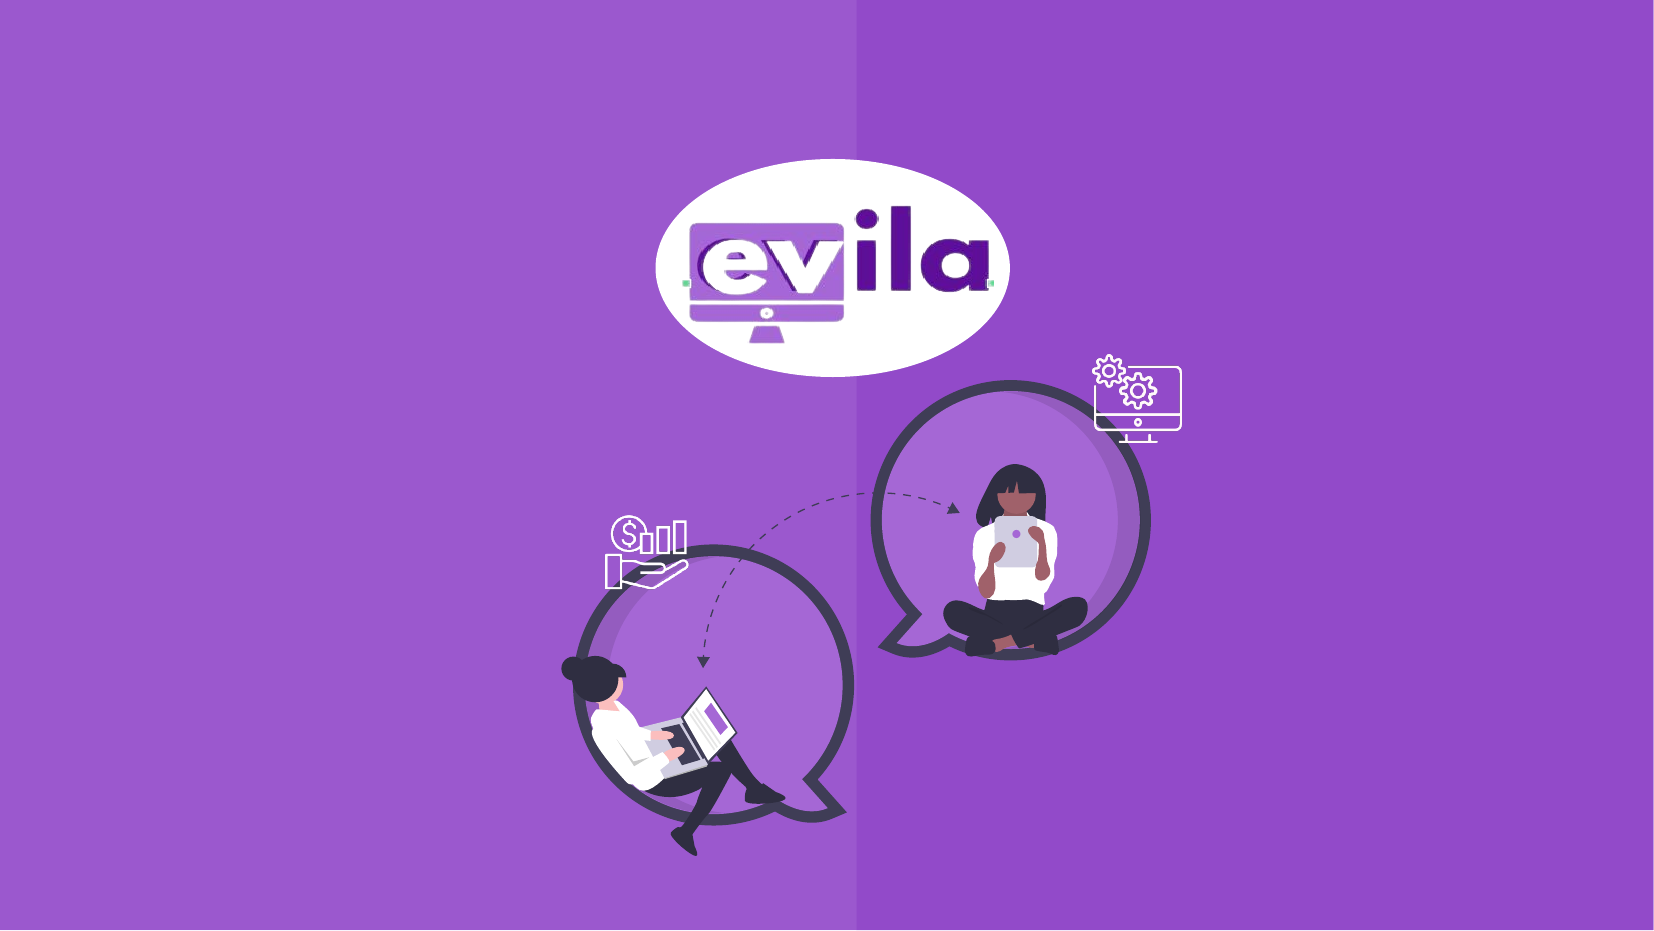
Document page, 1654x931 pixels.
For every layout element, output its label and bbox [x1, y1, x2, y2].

picture [561, 354, 1182, 857]
text_box [0, 0, 1654, 931]
picture [679, 200, 994, 346]
